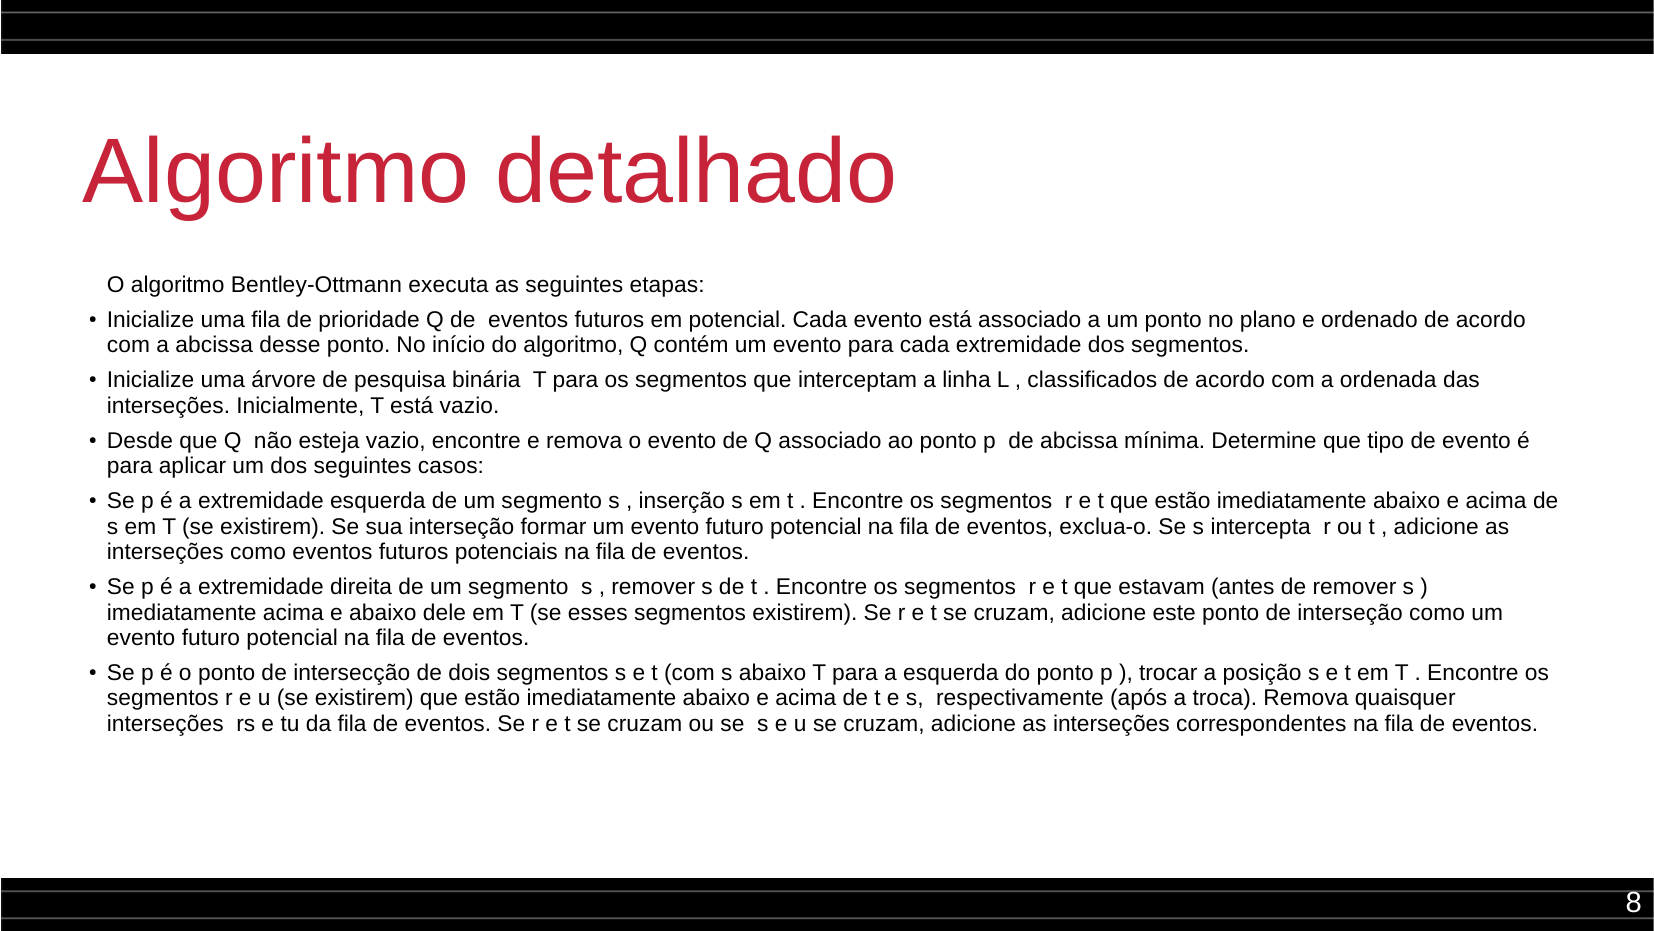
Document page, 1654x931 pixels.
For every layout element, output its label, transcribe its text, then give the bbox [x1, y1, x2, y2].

picture [1, 878, 1654, 931]
list O algoritmo Bentley-Ottmann executa as seguintes etapas: Inicialize uma fila de prioridade Q de eventos futuros em potencial. Cada evento está associado a um ponto no plano e ordenado de acordo com a abcissa desse ponto. No início do algoritmo, Q contém um evento para cada extremidade dos segmentos. Inicialize uma árvore de pesquisa binária T para os segmentos que interceptam a linha L , classificados de acordo com a ordenada das interseções. Inicialmente, T está vazio. Desde que Q não esteja vazio, encontre e remova o evento de Q associado ao ponto p de abcissa mínima. Determine que tipo de evento é para aplicar um dos seguintes casos: Se p é a extremidade esquerda de um segmento s , inserção s em t . Encontre os segmentos r e t que estão imediatamente abaixo e acima de s em T (se existirem). Se sua interseção formar um evento futuro potencial na fila de eventos, exclua-o. Se s intercepta r ou t , adicione as interseções como eventos futuros potenciais na fila de eventos. Se p é a extremidade direita de um segmento s , remover s de t . Encontre os segmentos r e t que estavam (antes de remover s ) imediatamente acima e abaixo dele em T (se esses segmentos existirem). Se r e t se cruzam, adicione este ponto de interseção como um evento futuro potencial na fila de eventos. Se p é o ponto de intersecção de dois segmentos s e t (com s abaixo T para a esquerda do ponto p ), trocar a posição s e t em T . Encontre os segmentos r e u (se existirem) que estão imediatamente abaixo e acima de t e s, respectivamente (após a troca). Remova quaisquer interseções rs e tu da fila de eventos. Se r e t se cruzam ou se s e u se cruzam, adicione as interseções correspondentes na fila de eventos. [82, 271, 1571, 758]
title Algoritmo detalhado [82, 92, 1571, 249]
picture [1, 0, 1654, 54]
